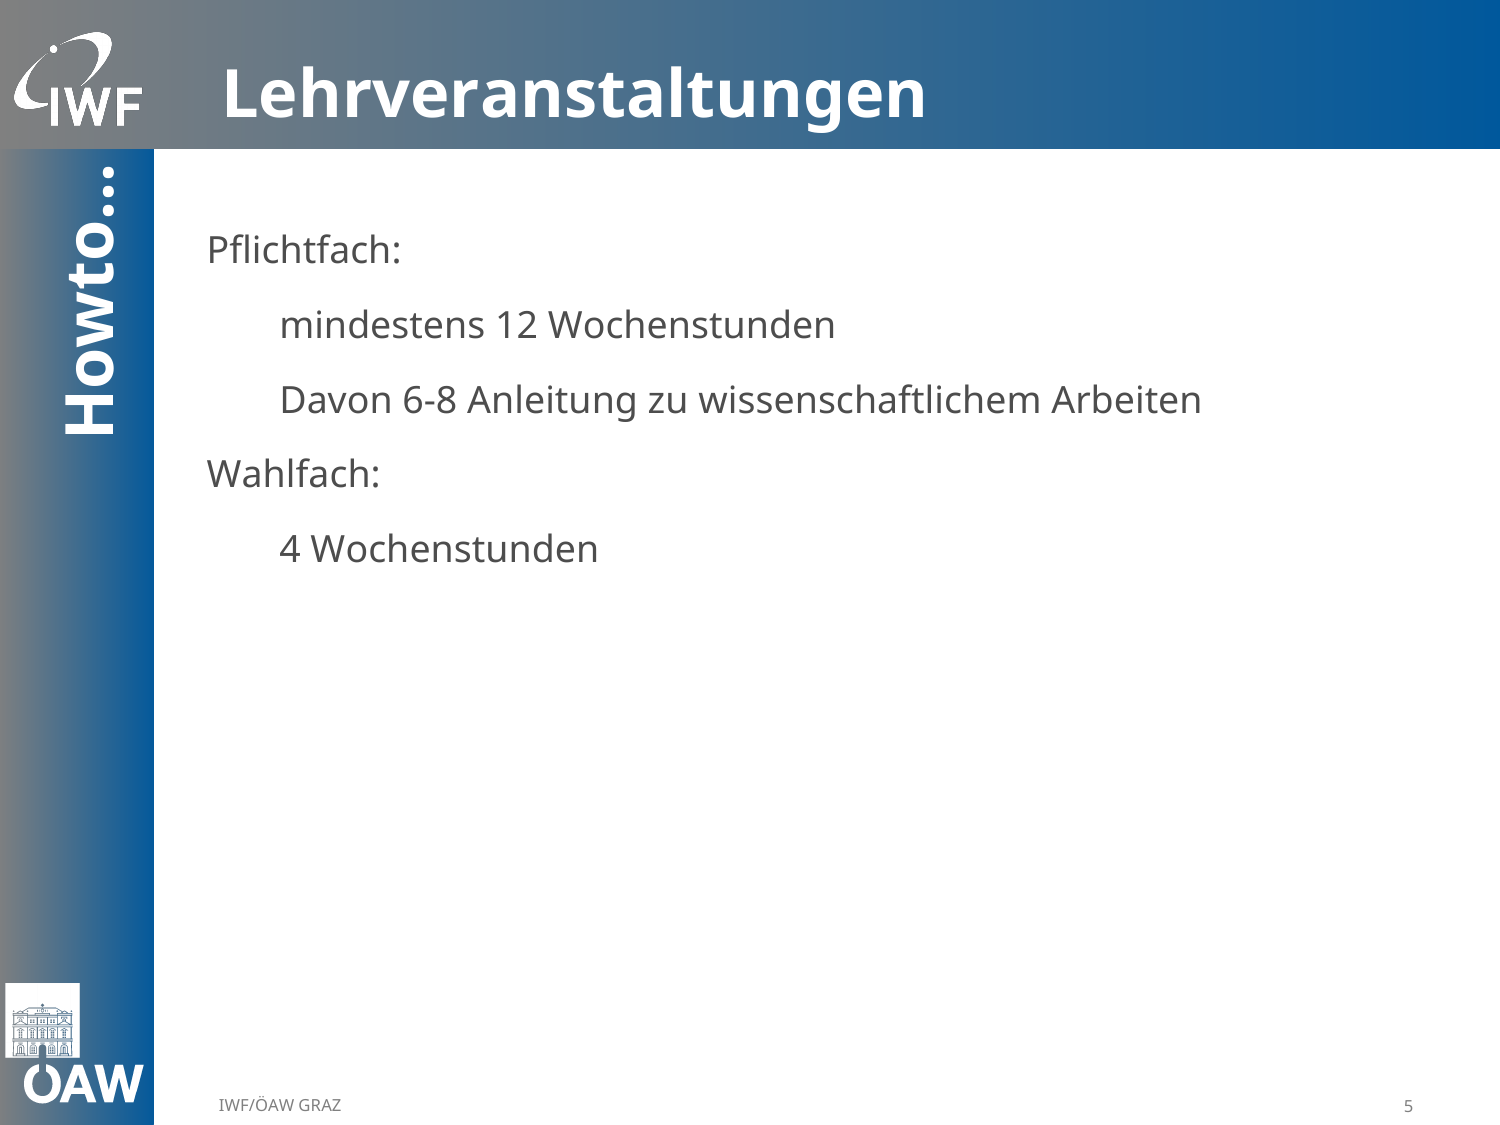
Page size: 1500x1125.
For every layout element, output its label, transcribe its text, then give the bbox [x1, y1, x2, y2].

picture [5, 983, 154, 1105]
text_box Howto... [29, 148, 154, 959]
title Lehrveranstaltungen [206, 16, 1459, 176]
picture [8, 32, 154, 132]
list Pflichtfach: mindestens 12 Wochenstunden Davon 6-8 Anleitung zu wissenschaftlichem Arbeiten Wahlfach: 4 Wochenstunden [206, 218, 1418, 951]
